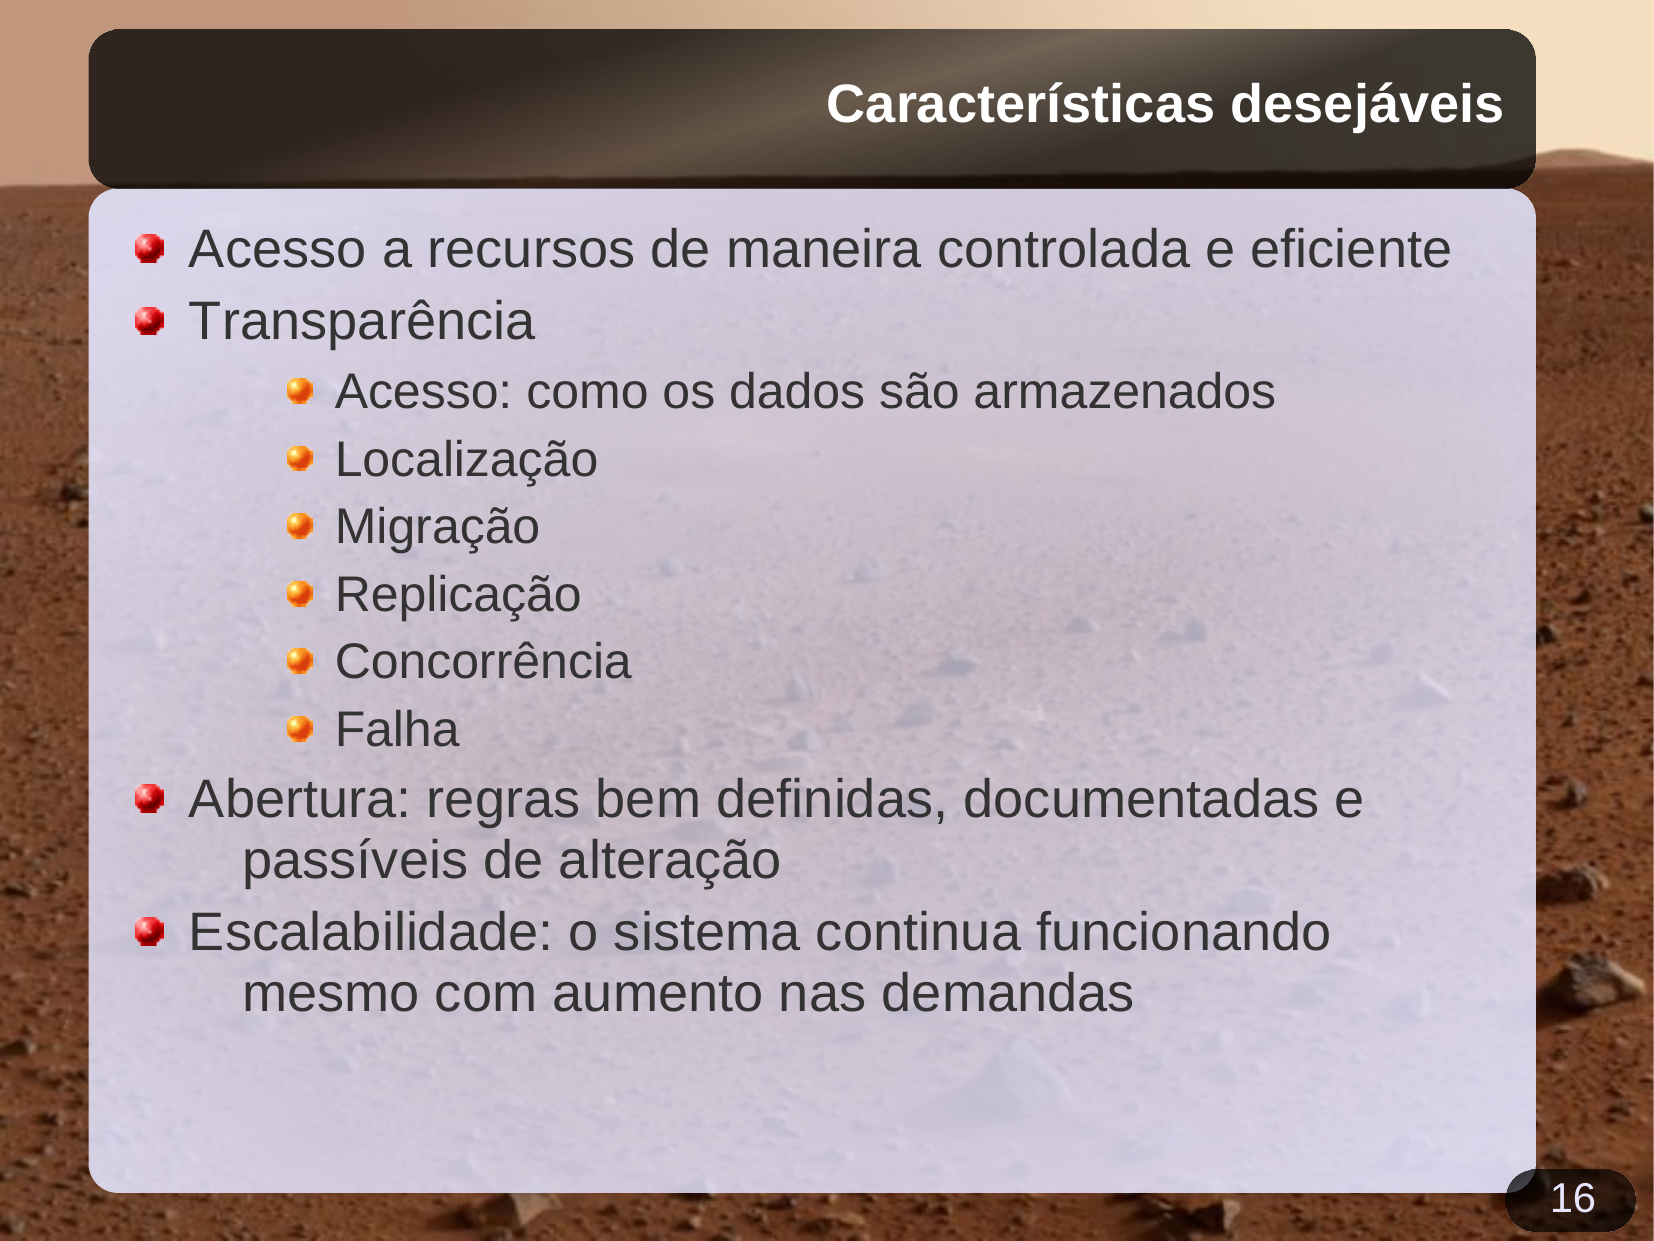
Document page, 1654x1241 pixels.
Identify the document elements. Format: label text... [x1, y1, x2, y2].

title Características desejáveis [118, 59, 1506, 148]
list Acesso a recursos de maneira controlada e eficiente Transparência Acesso: como os dados são armazenados Localização Migração Replicação Concorrência Falha Abertura: regras bem definidas, documentadas e passíveis de alteração Escalabilidade: o sistema continua funcionando mesmo com aumento nas demandas [118, 218, 1477, 1164]
picture [0, 0, 1654, 1241]
